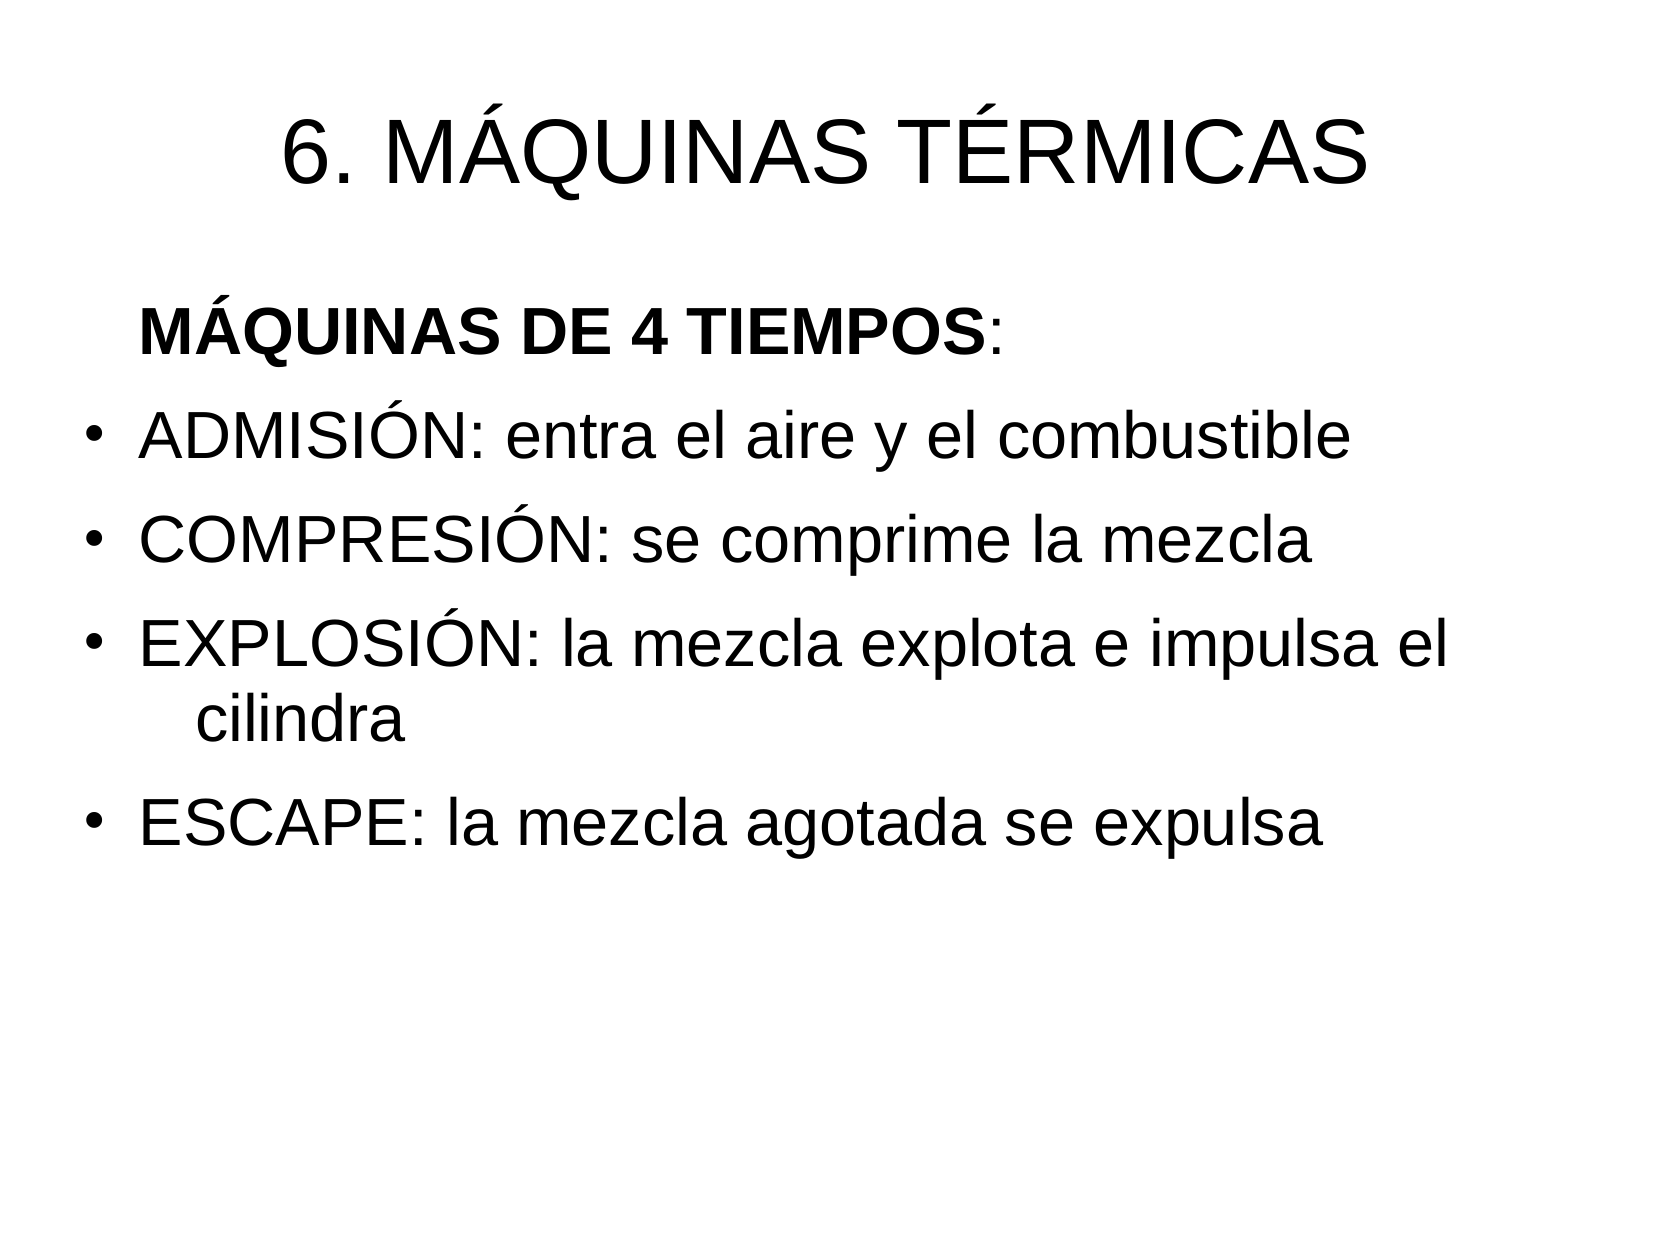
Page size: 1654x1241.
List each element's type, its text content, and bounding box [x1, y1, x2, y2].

title 6. MÁQUINAS TÉRMICAS [82, 56, 1571, 249]
list MÁQUINAS DE 4 TIEMPOS: ADMISIÓN: entra el aire y el combustible COMPRESIÓN: se comprime la mezcla EXPLOSIÓN: la mezcla explota e impulsa el cilindra ESCAPE: la mezcla agotada se expulsa [82, 290, 1571, 1109]
